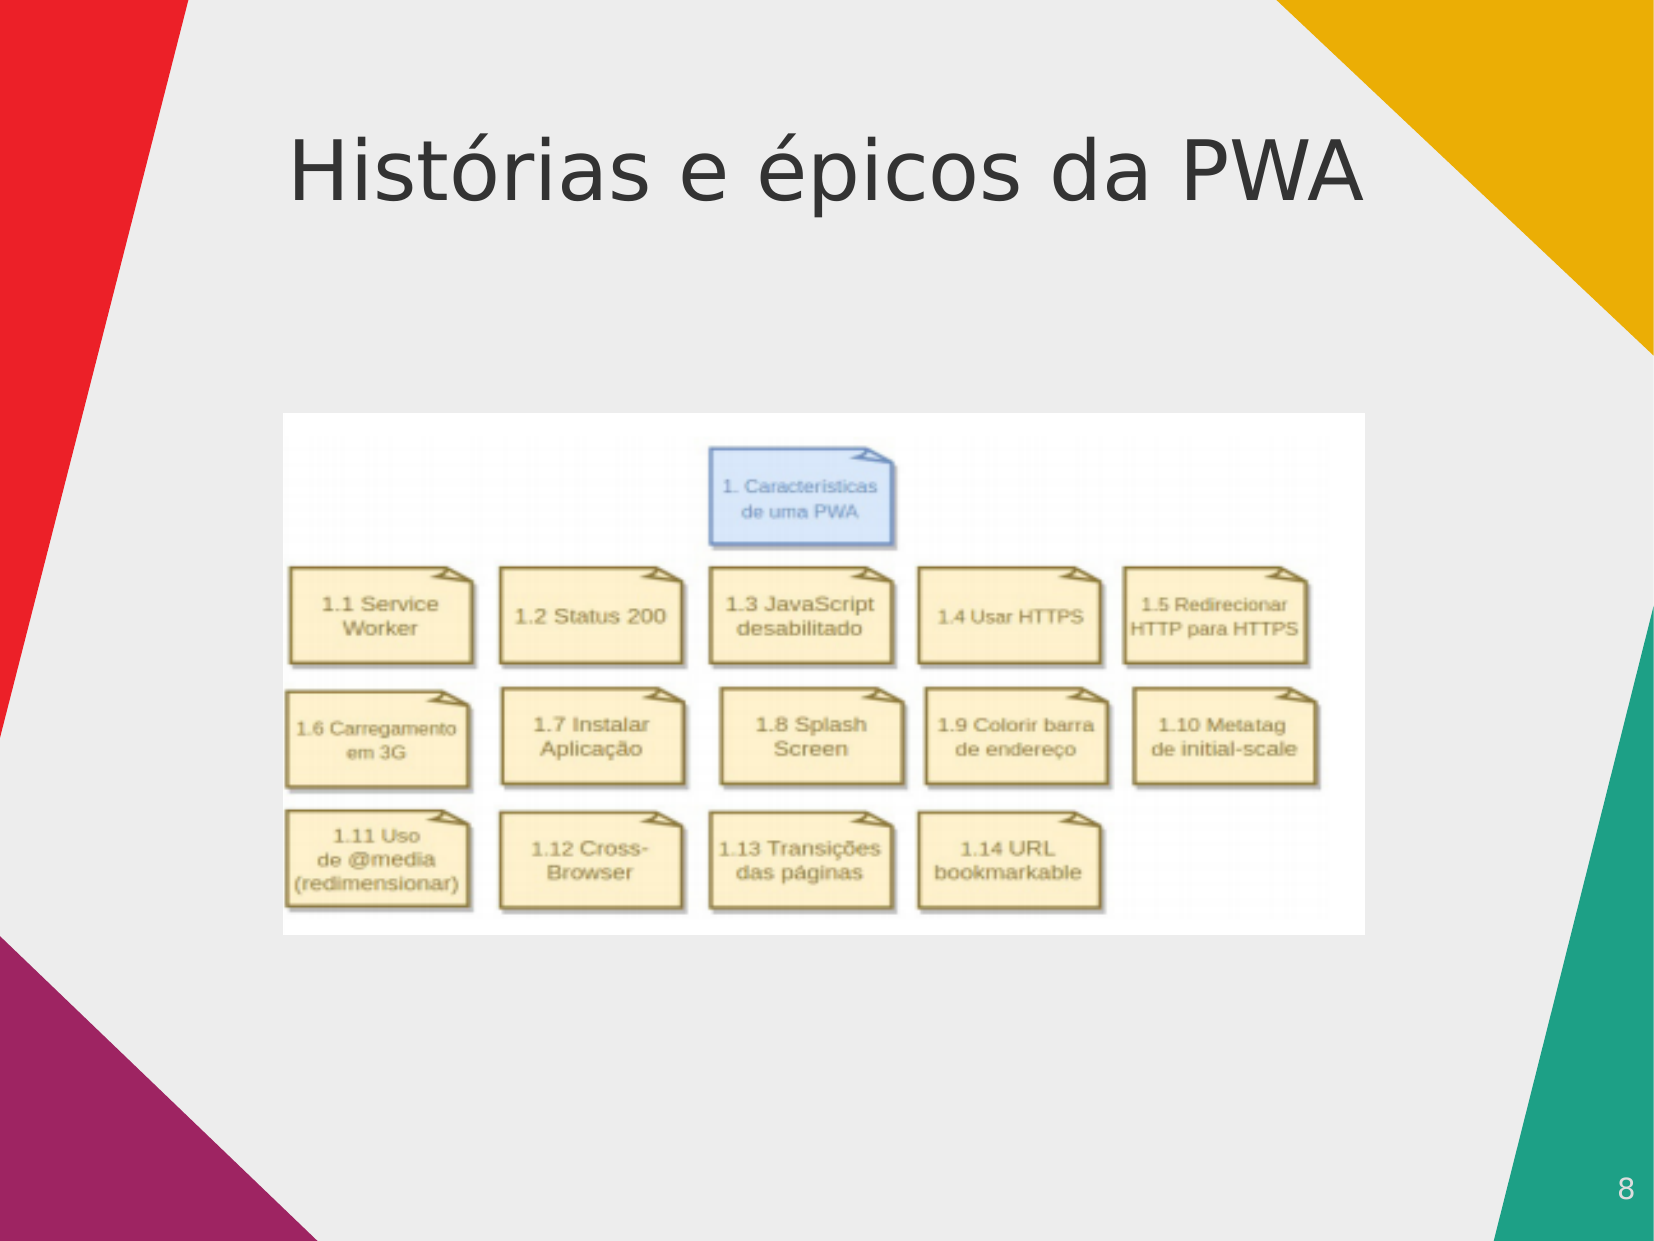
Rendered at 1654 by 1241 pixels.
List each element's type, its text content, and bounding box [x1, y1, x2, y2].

picture [283, 413, 1365, 935]
title Histórias e épicos da PWA [114, 73, 1539, 271]
